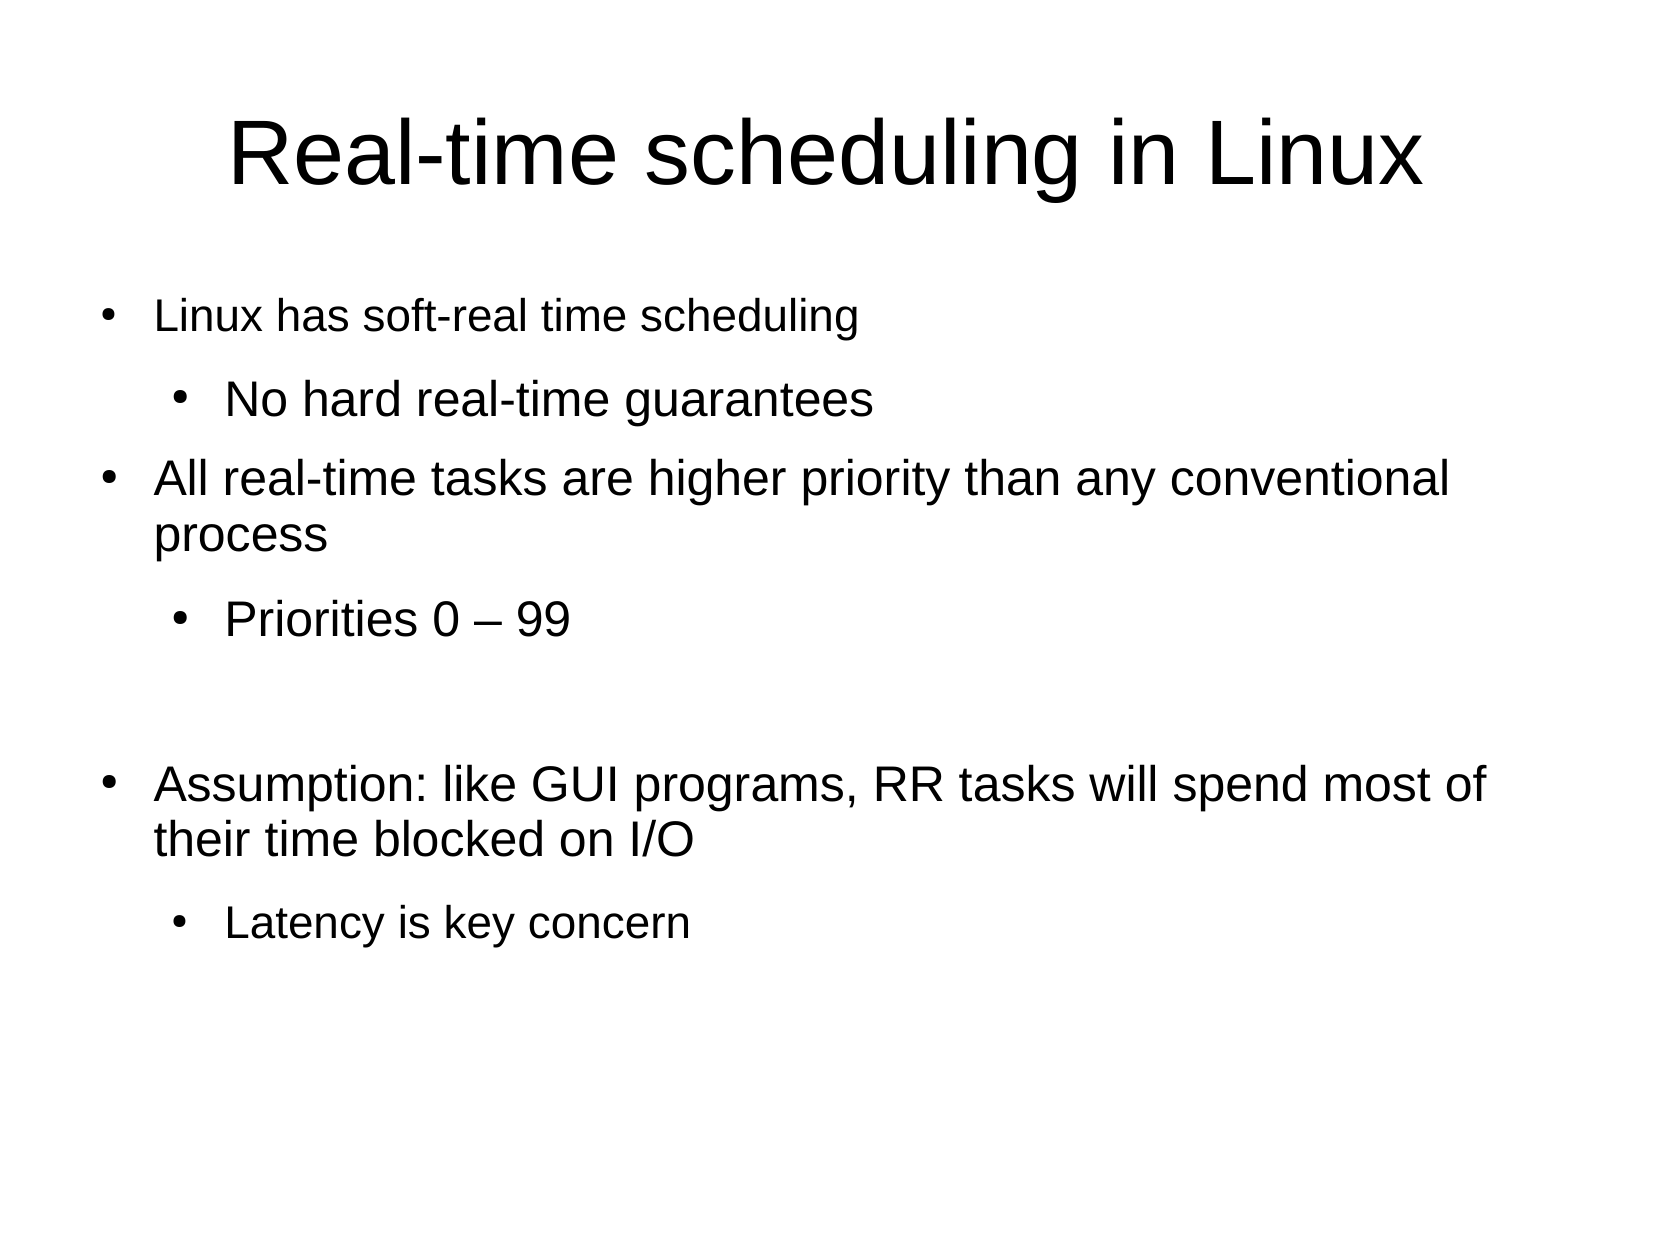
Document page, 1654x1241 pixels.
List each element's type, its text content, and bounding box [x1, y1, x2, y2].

list Linux has soft-real time scheduling No hard real-time guarantees All real-time tasks are higher priority than any conventional process Priorities 0 – 99 Assumption: like GUI programs, RR tasks will spend most of their time blocked on I/O Latency is key concern [82, 290, 1571, 1010]
title Real-time scheduling in Linux [82, 49, 1571, 257]
